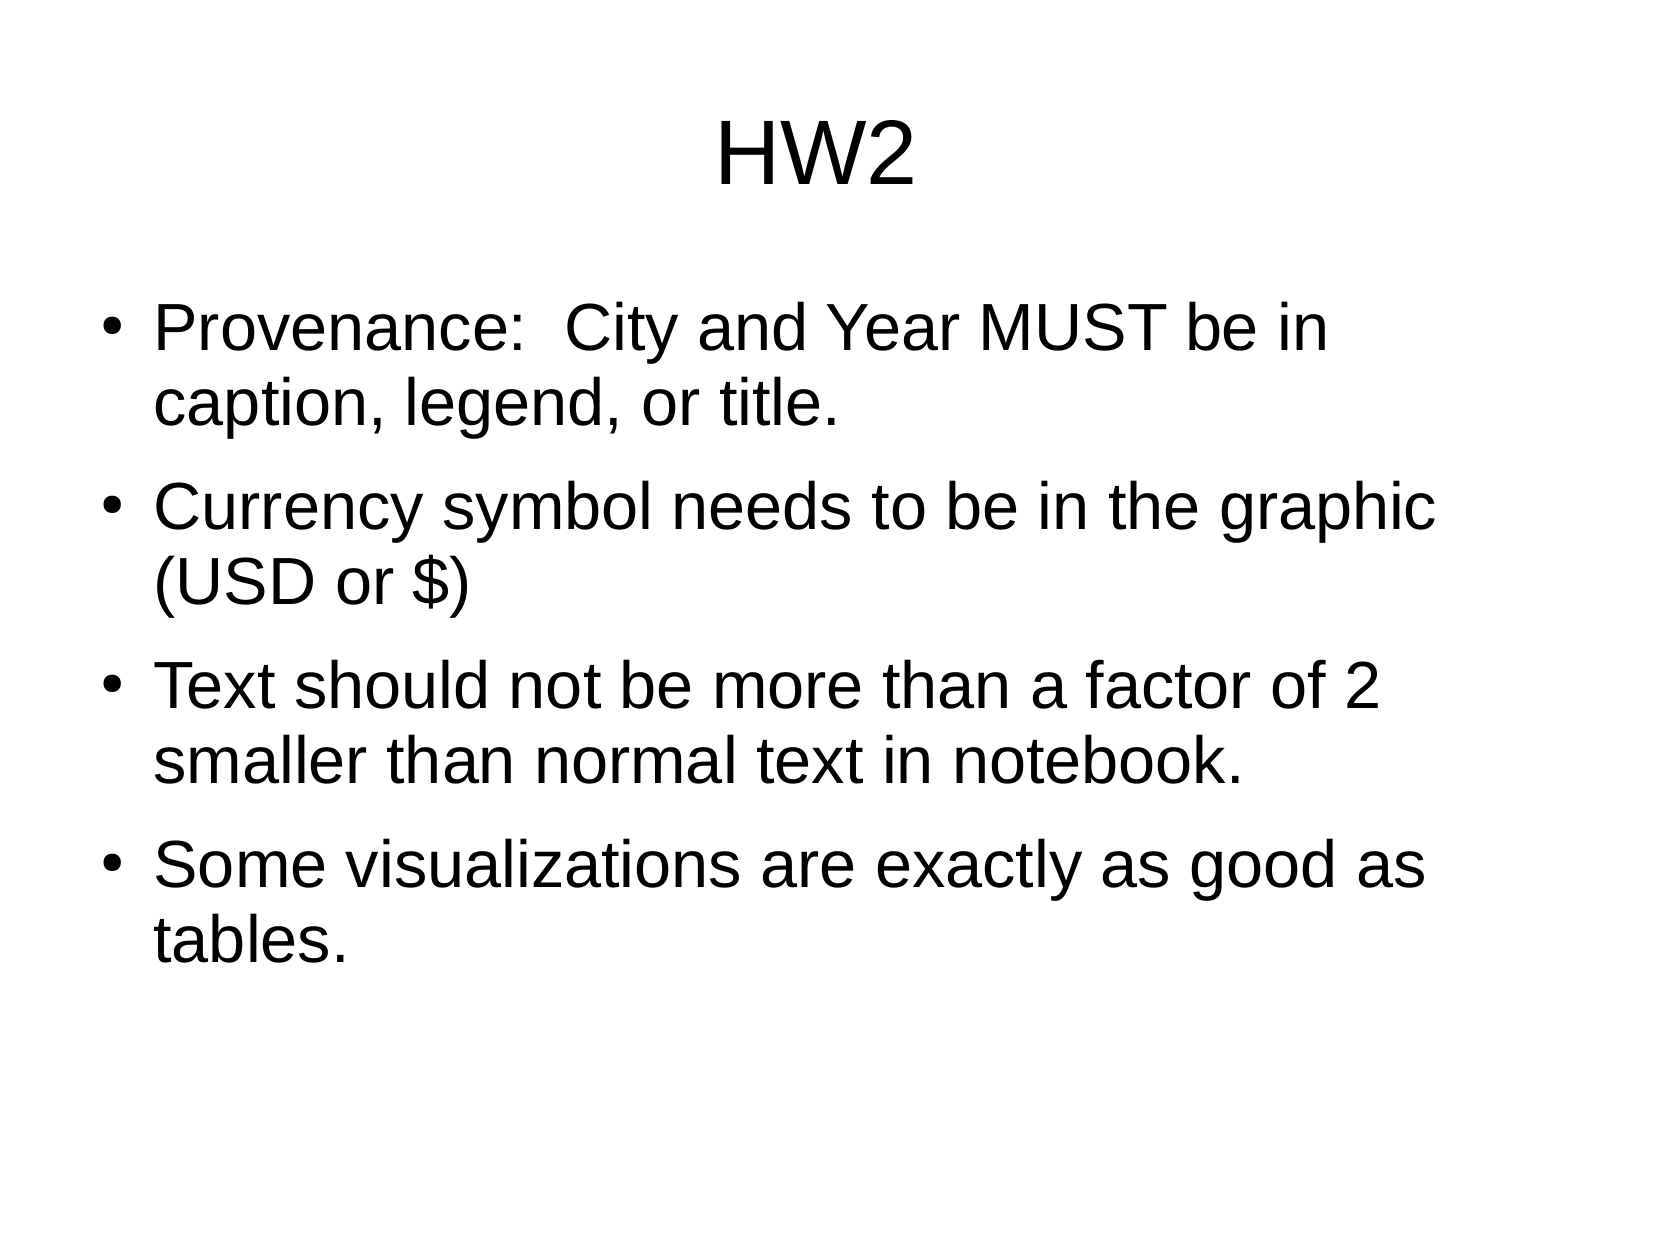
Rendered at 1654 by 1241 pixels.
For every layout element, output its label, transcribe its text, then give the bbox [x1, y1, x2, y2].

list Provenance: City and Year MUST be in caption, legend, or title. Currency symbol needs to be in the graphic (USD or $) Text should not be more than a factor of 2 smaller than normal text in notebook. Some visualizations are exactly as good as tables. [82, 290, 1571, 1109]
title HW2 [82, 49, 1571, 257]
